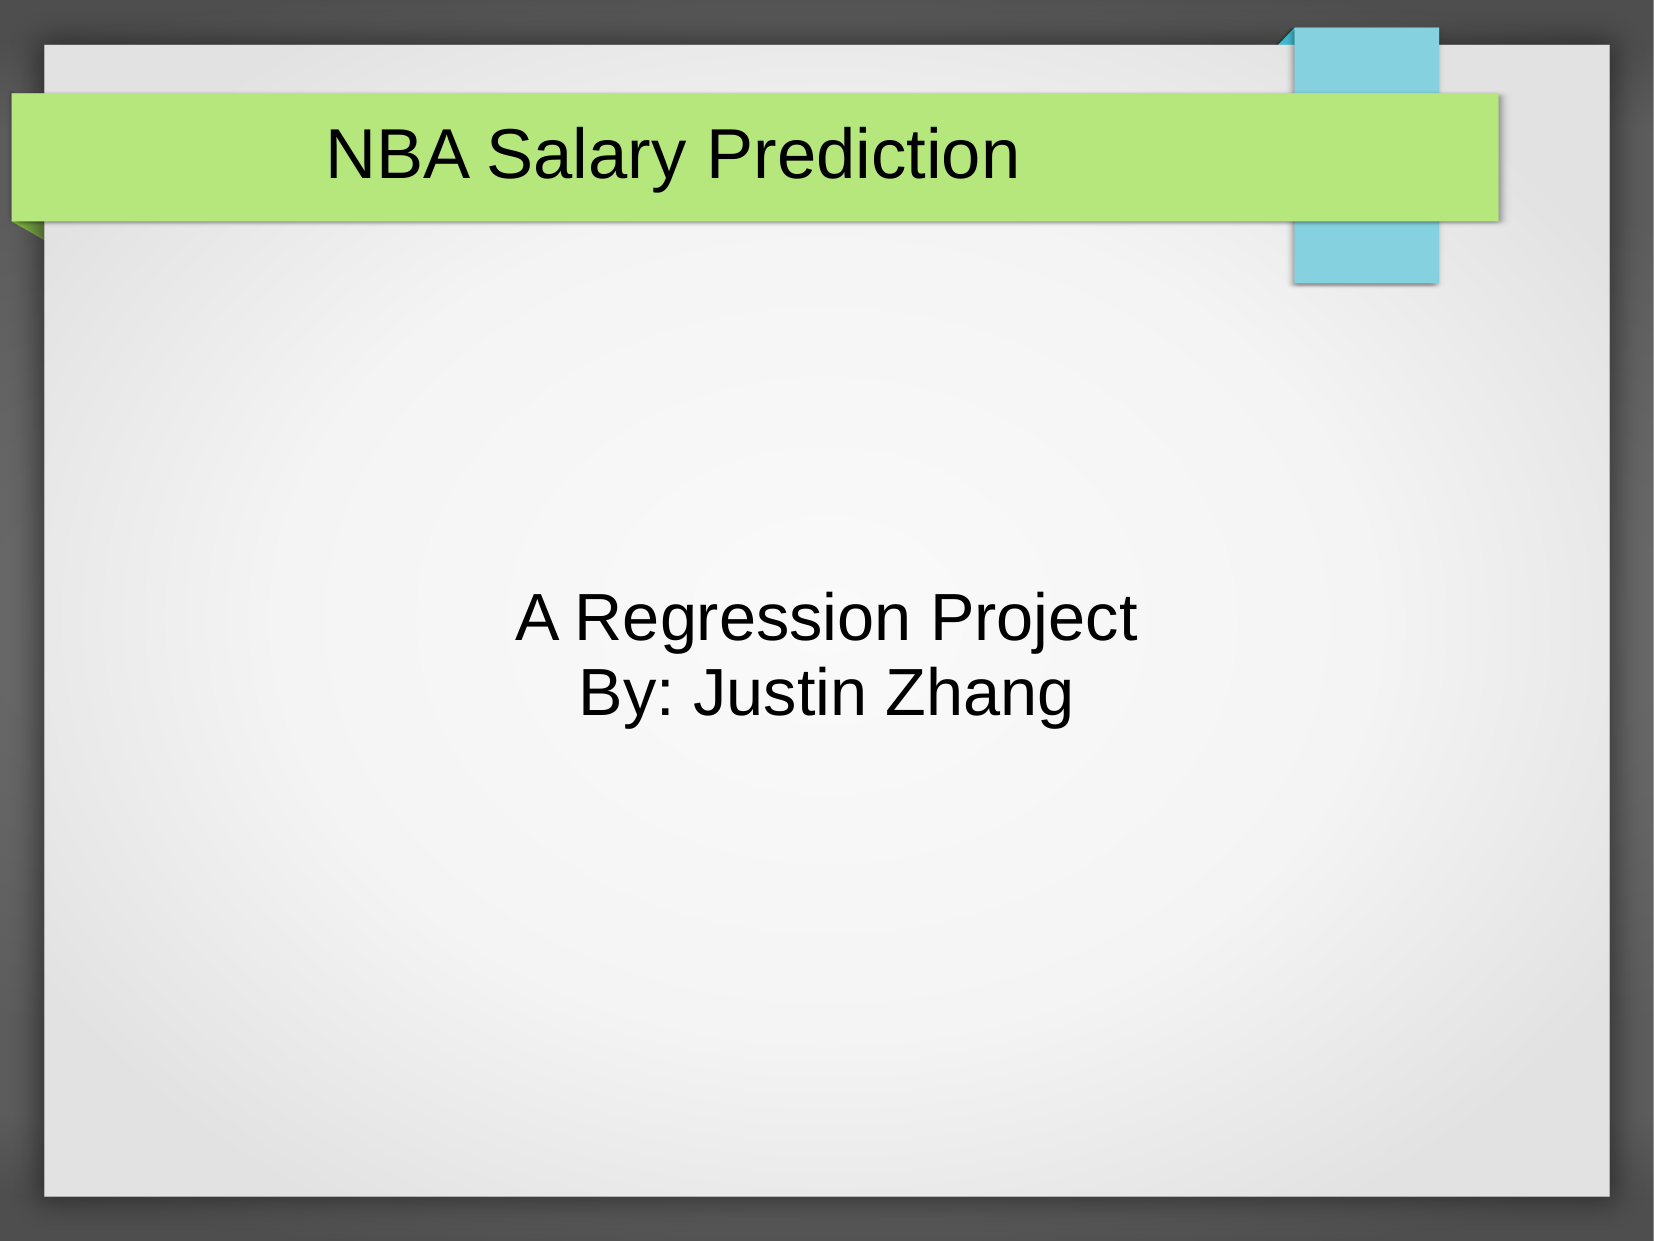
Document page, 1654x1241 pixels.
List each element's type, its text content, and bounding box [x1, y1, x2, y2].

title NBA Salary Prediction [82, 94, 1264, 213]
picture [0, 0, 1654, 1241]
subtitle A Regression Project By: Justin Zhang [82, 295, 1571, 1015]
